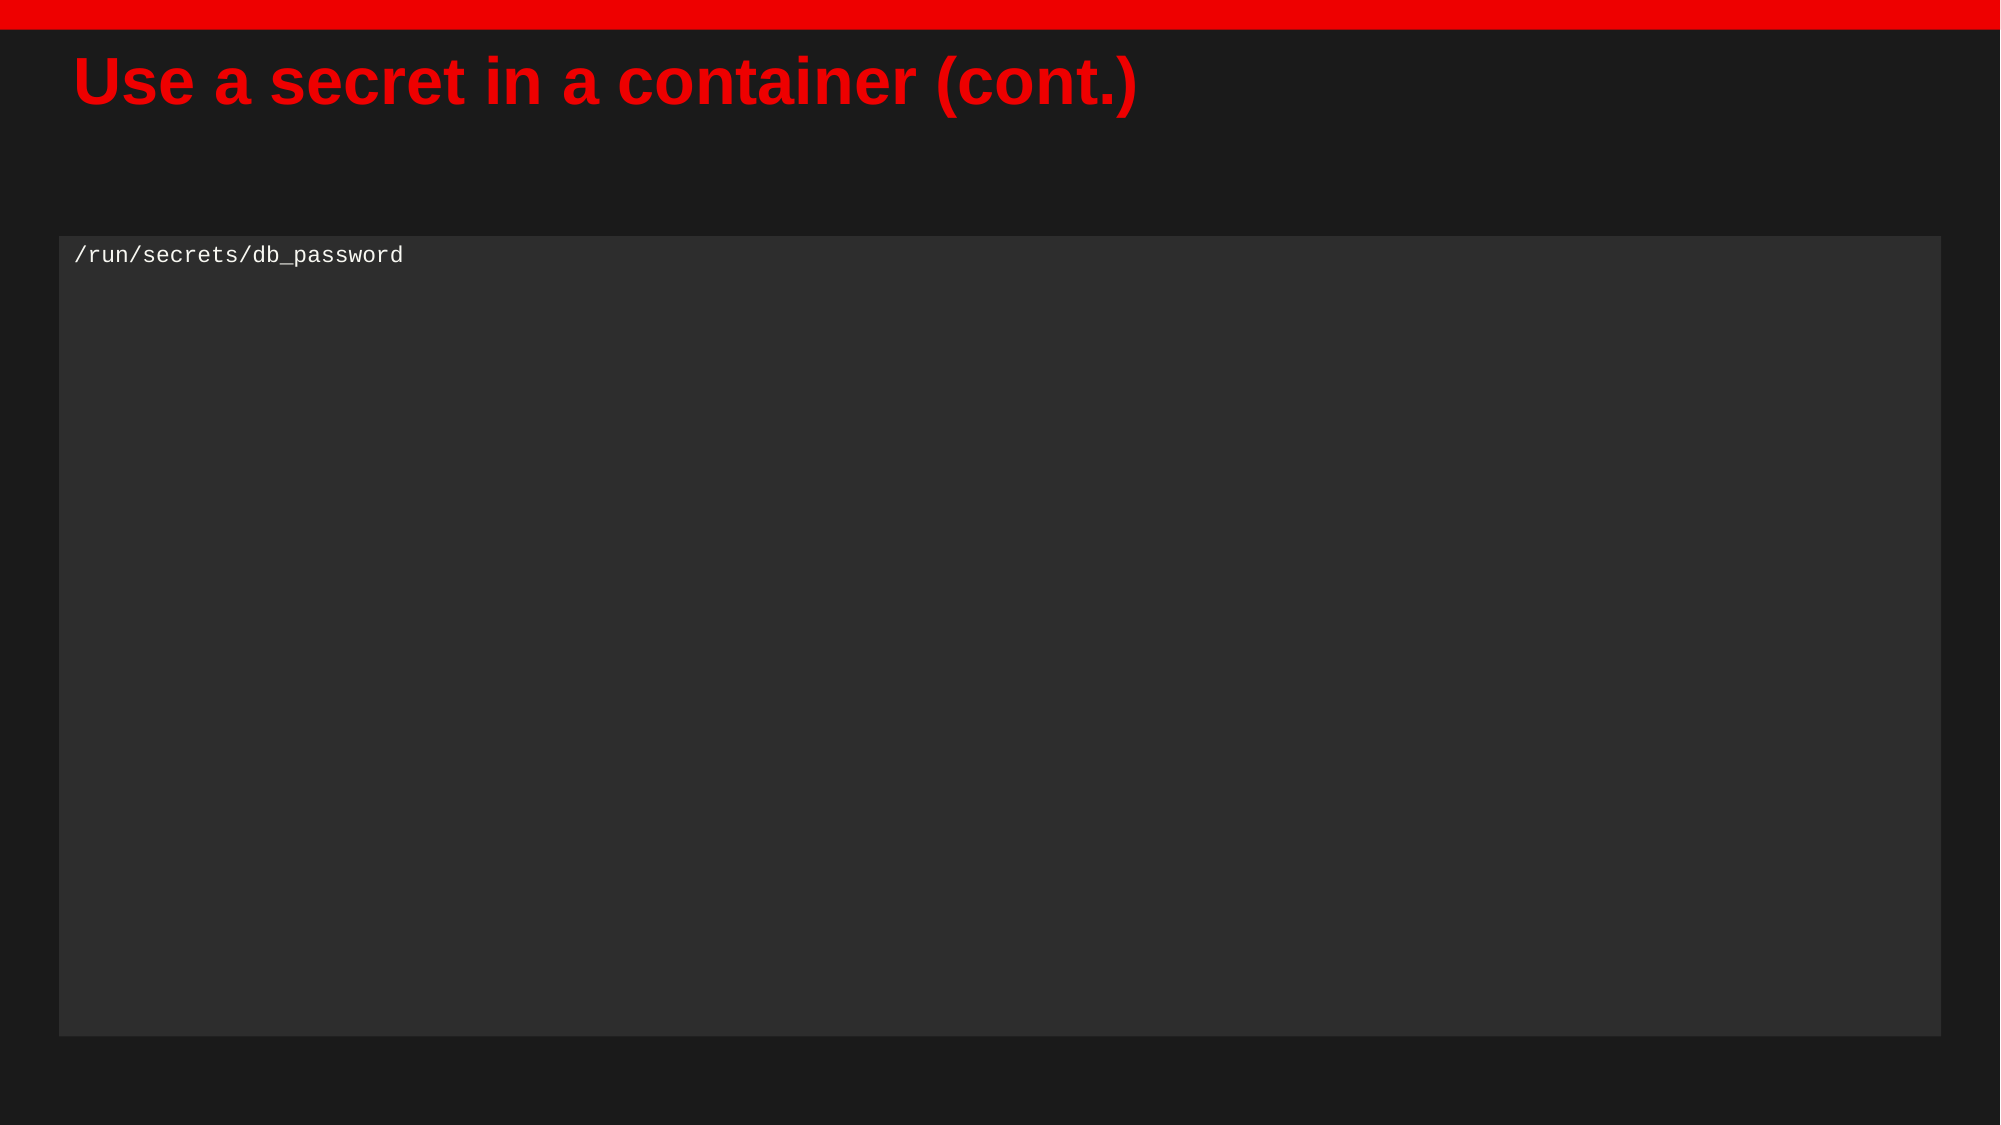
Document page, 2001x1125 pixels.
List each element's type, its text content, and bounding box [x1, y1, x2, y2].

text_box /run/secrets/db_password [59, 236, 1942, 1037]
text_box Use a secret in a container (cont.) [59, 36, 1942, 208]
text_box [0, 0, 2001, 30]
